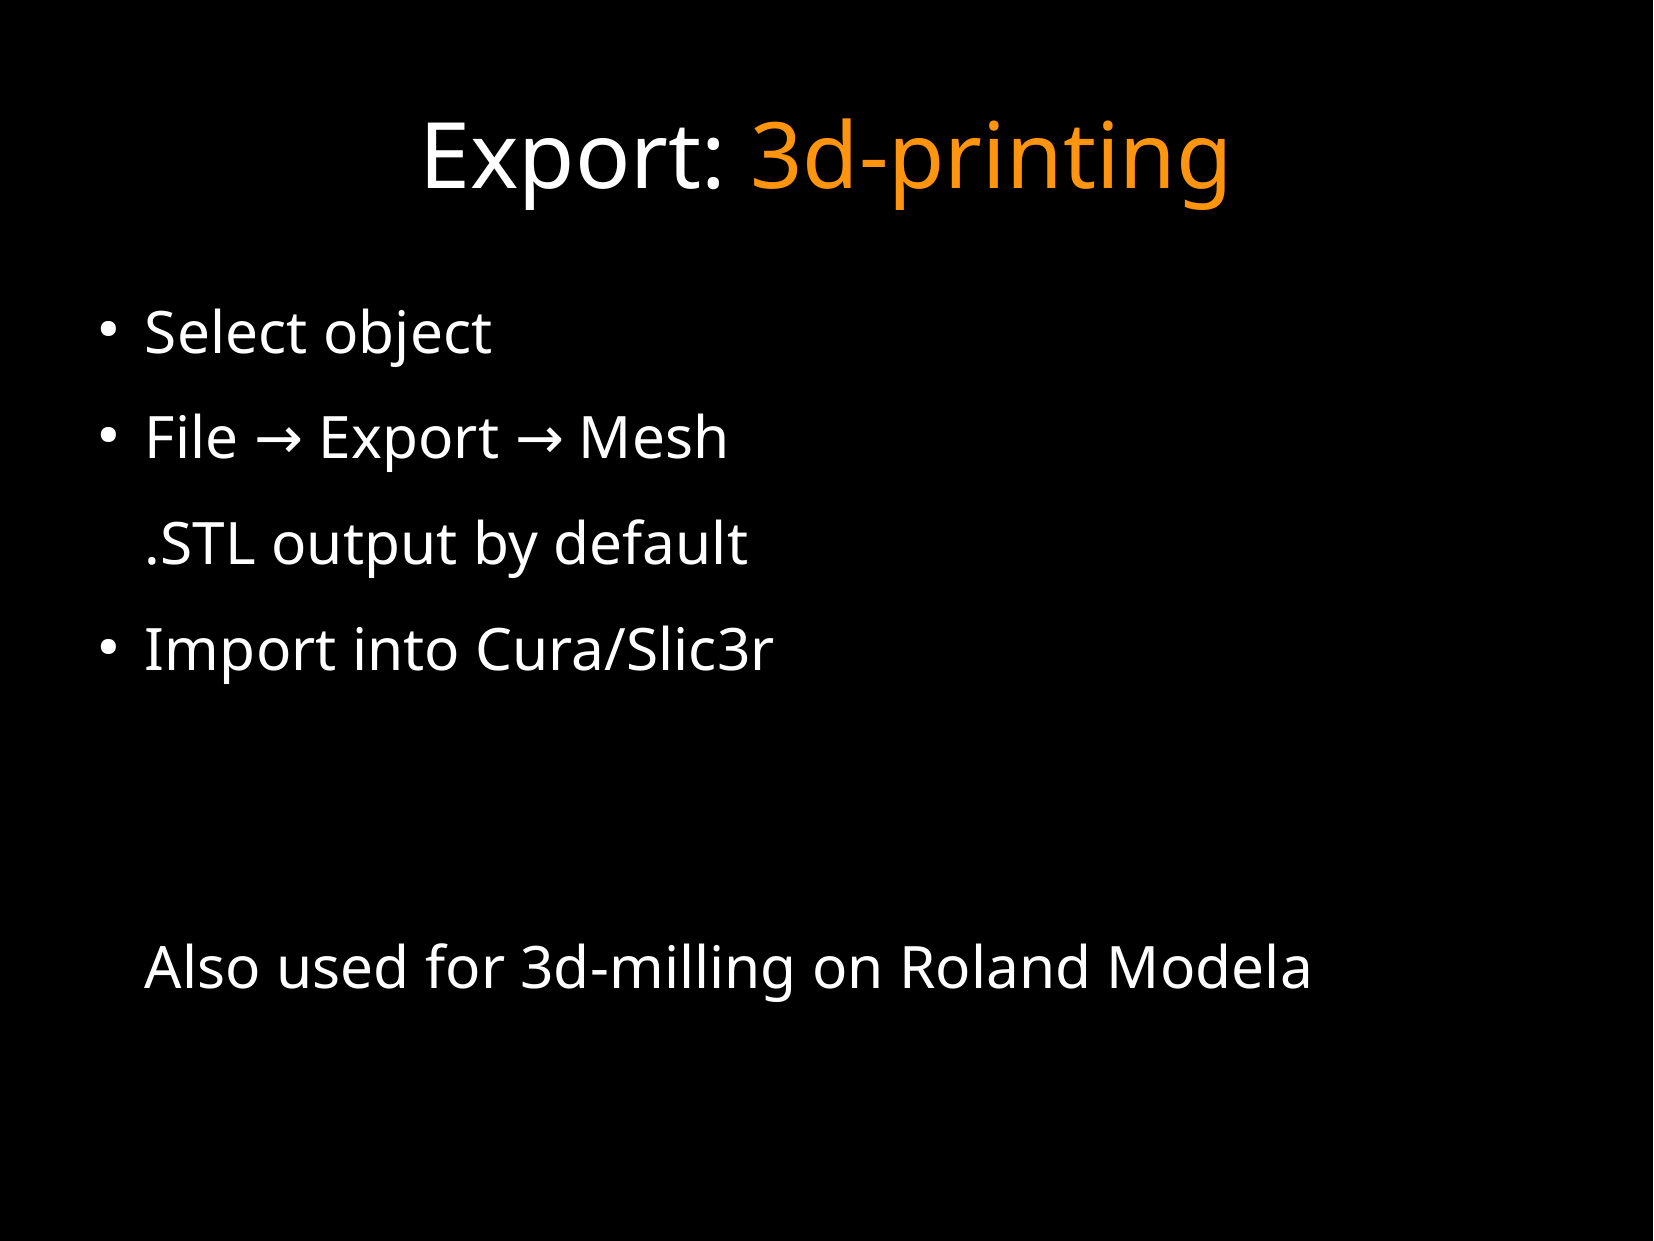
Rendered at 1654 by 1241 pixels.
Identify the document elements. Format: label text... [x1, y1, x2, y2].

list Select object File → Export → Mesh .STL output by default Import into Cura/Slic3r Also used for 3d-milling on Roland Modela [82, 290, 1571, 1010]
title Export: 3d-printing [82, 49, 1571, 257]
